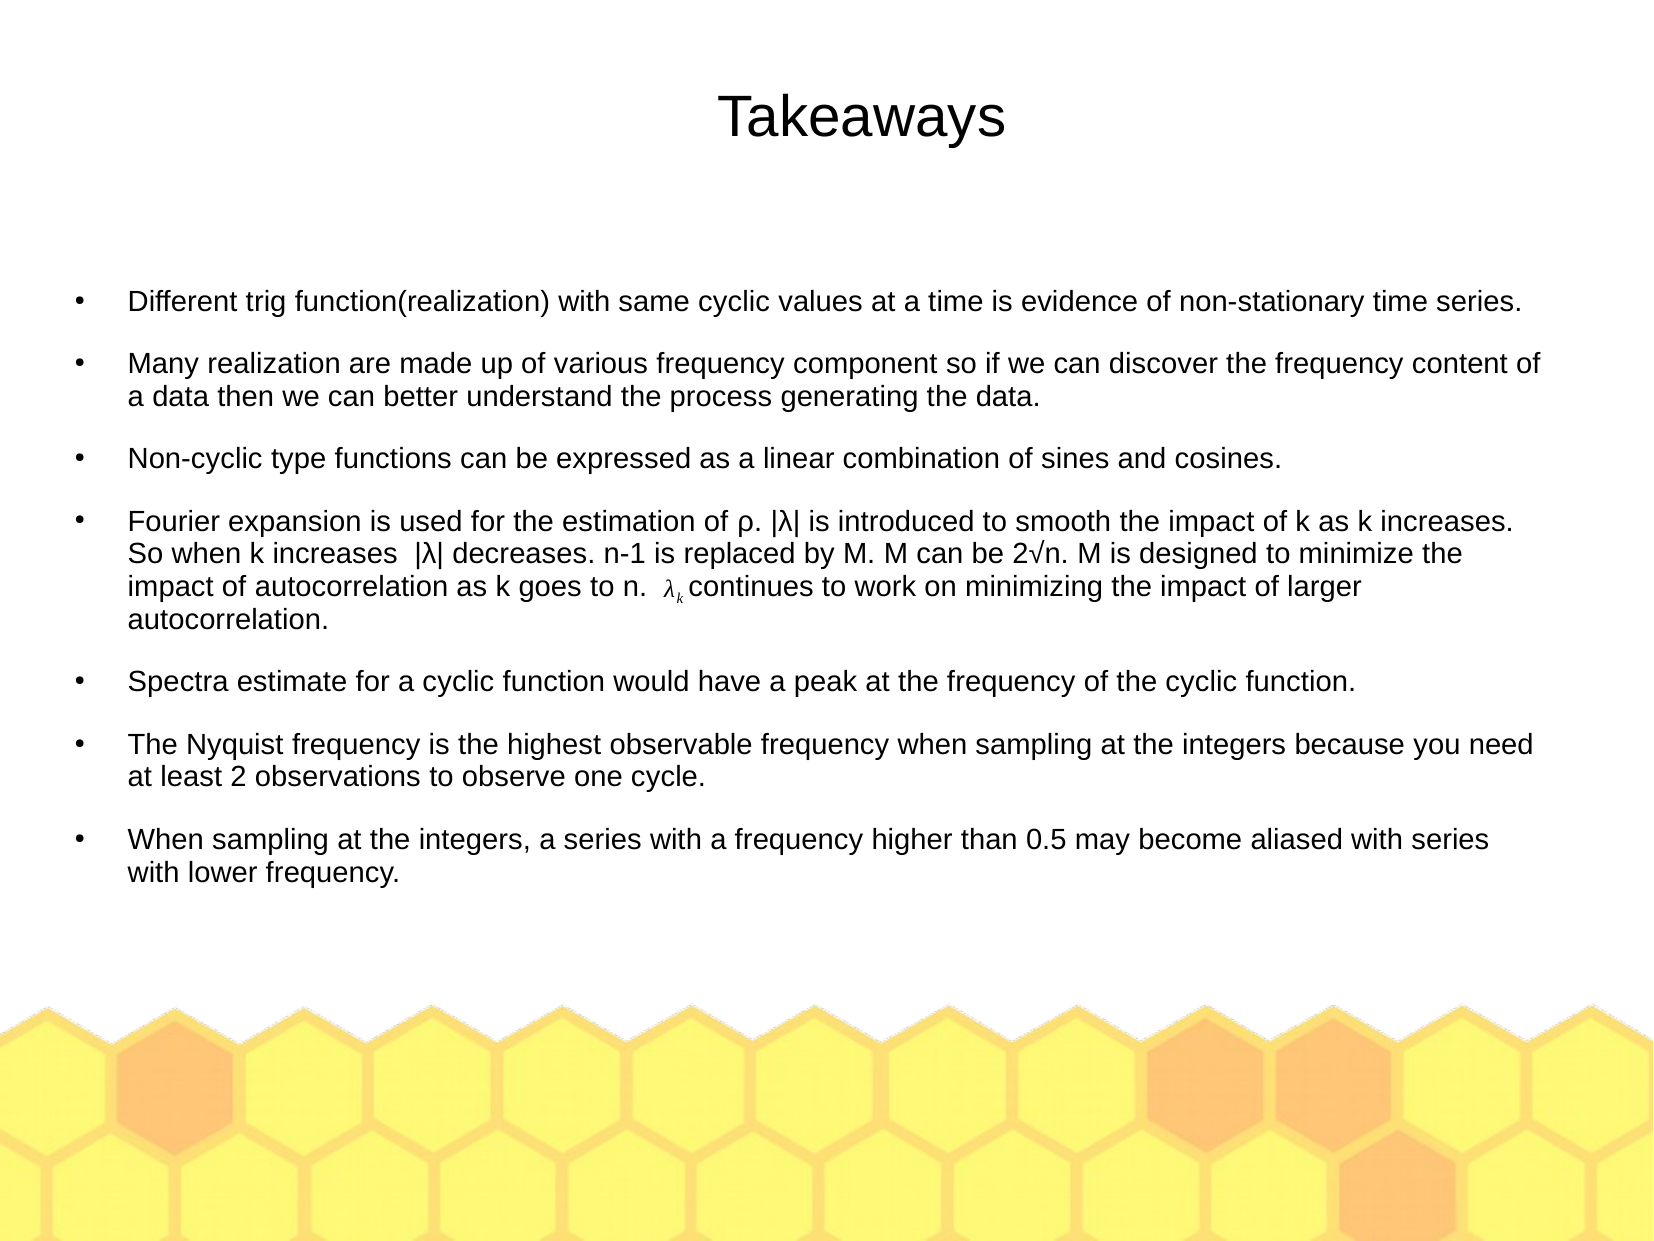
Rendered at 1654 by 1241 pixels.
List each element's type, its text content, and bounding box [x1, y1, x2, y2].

chart [656, 575, 691, 608]
list Different trig function(realization) with same cyclic values at a time is evidence of non-stationary time series. Many realization are made up of various frequency component so if we can discover the frequency content of a data then we can better understand the process generating the data. Non-cyclic type functions can be expressed as a linear combination of sines and cosines. Fourier expansion is used for the estimation of ρ. |λ| is introduced to smooth the impact of k as k increases. So when k increases |λ| decreases. n-1 is replaced by M. M can be 2√n. M is designed to minimize the impact of autocorrelation as k goes to n. continues to work on minimizing the impact of larger autocorrelation. Spectra estimate for a cyclic function would have a peak at the frequency of the cyclic function. The Nyquist frequency is the highest observable frequency when sampling at the integers because you need at least 2 observations to observe one cycle. When sampling at the integers, a series with a frequency higher than 0.5 may become aliased with series with lower frequency. [56, 285, 1546, 946]
title Takeaways [82, 50, 1571, 181]
picture [0, 1001, 1654, 1241]
